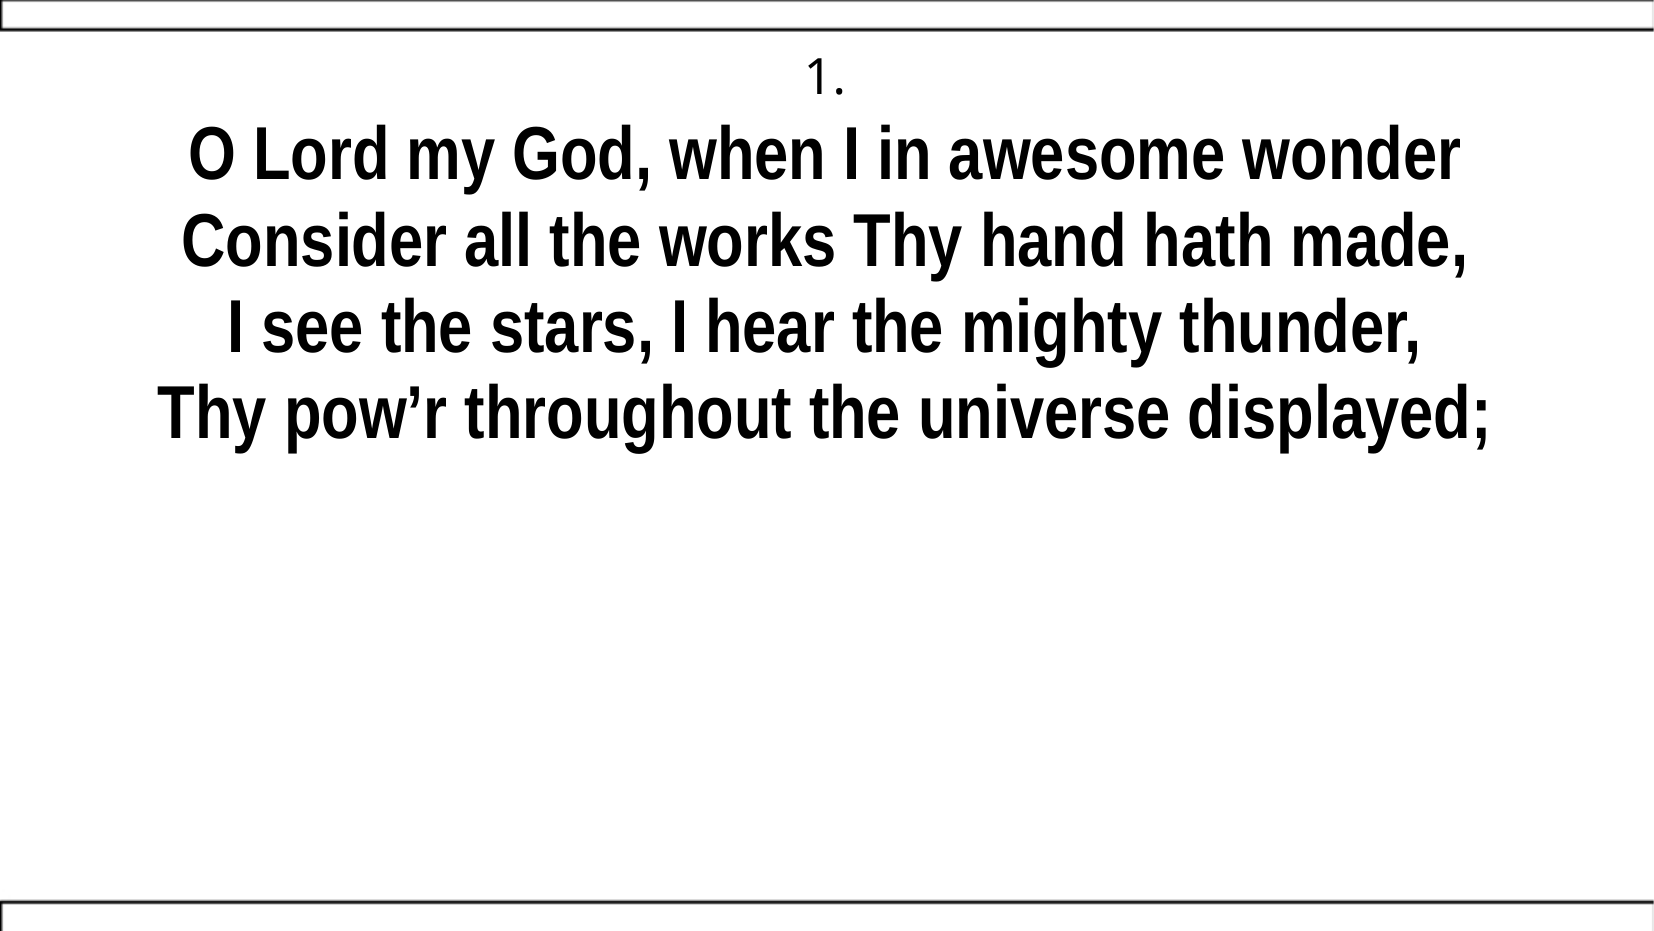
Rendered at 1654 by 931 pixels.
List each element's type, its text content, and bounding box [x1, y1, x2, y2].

text_box 1. O Lord my God, when I in awesome wonder Consider all the works Thy hand hath made, I see the stars, I hear the mighty thunder, Thy pow’r throughout the universe displayed; [75, 33, 1576, 471]
picture [0, 0, 1654, 931]
